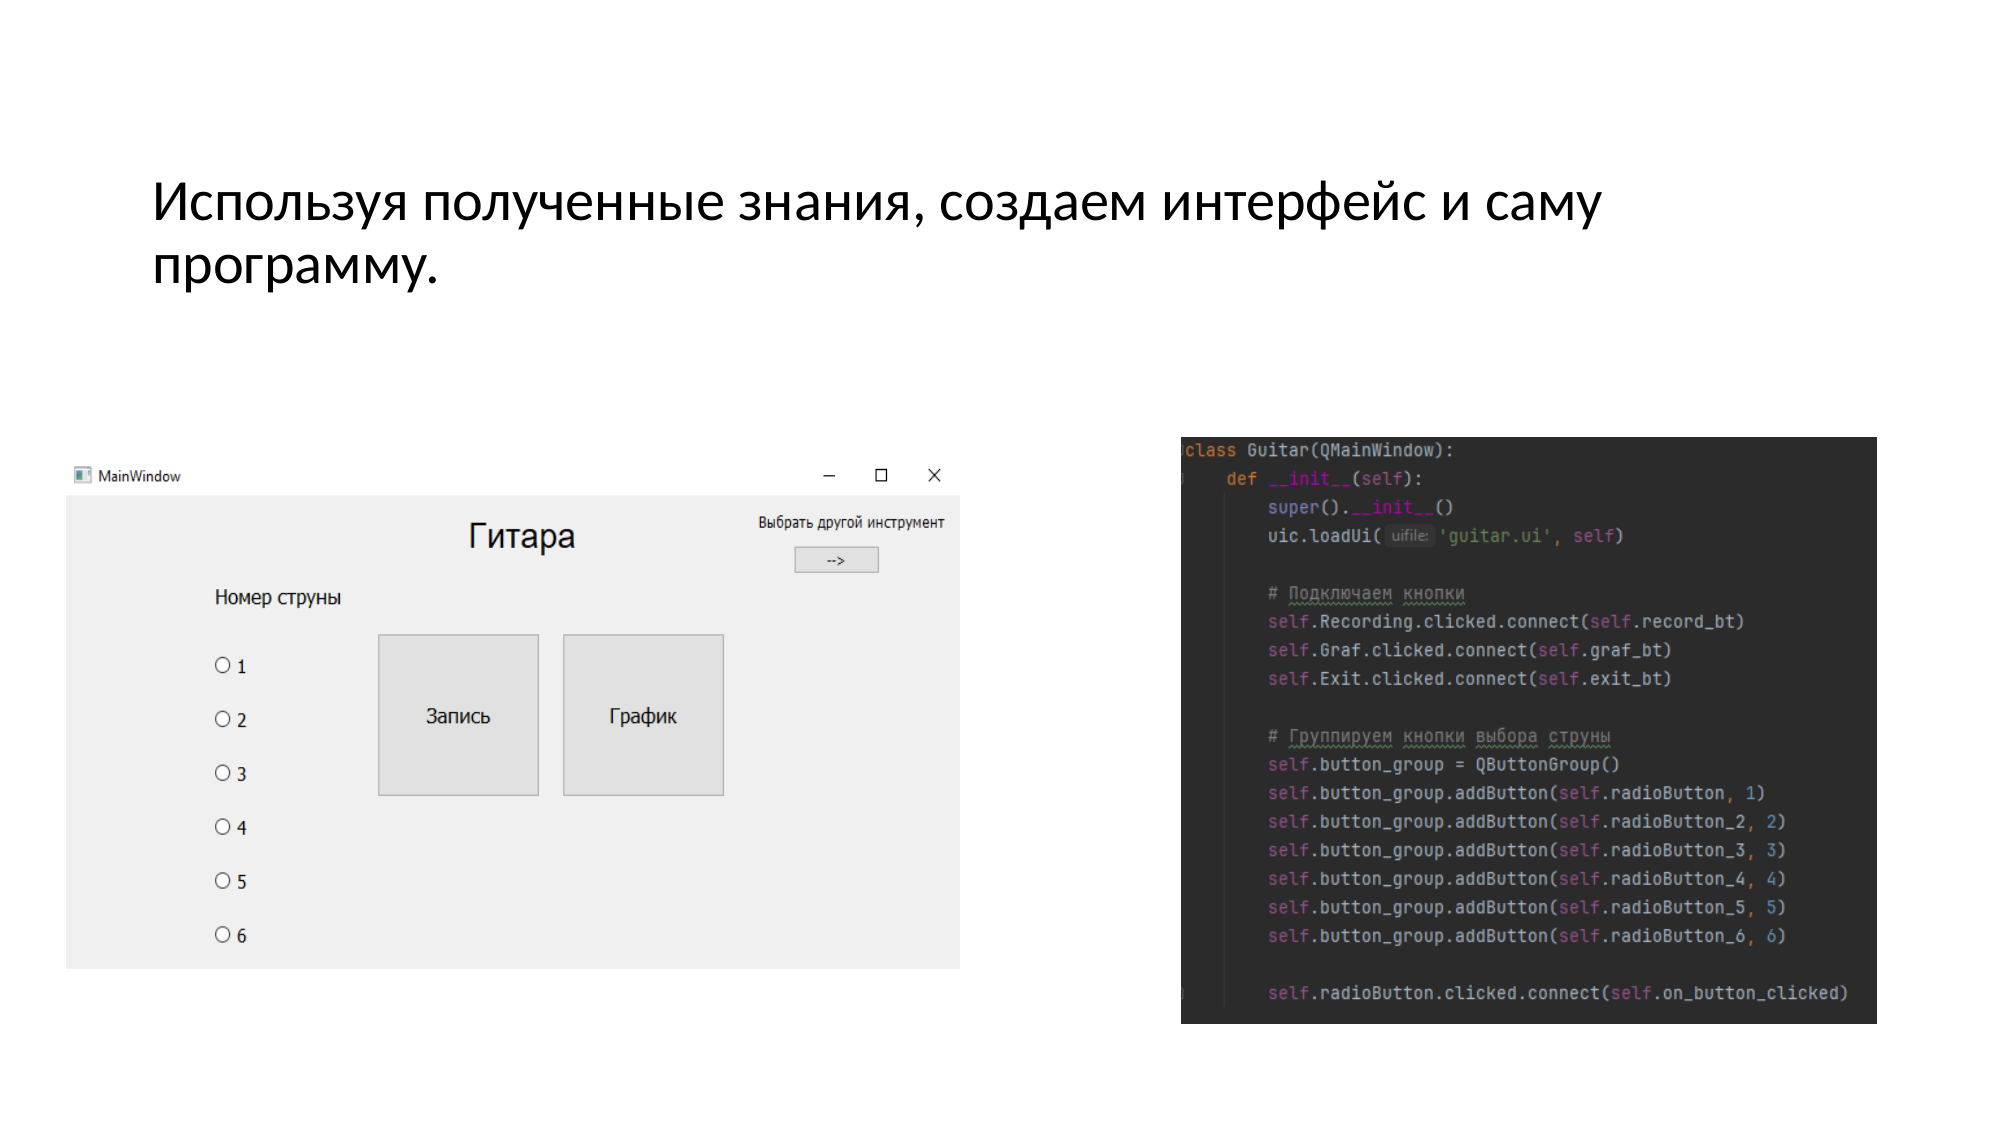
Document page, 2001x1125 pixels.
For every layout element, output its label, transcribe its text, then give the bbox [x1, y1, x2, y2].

title Используя полученные знания, создаем интерфейс и саму программу. [137, 124, 1863, 342]
picture [66, 460, 960, 969]
picture [1181, 437, 1877, 1024]
